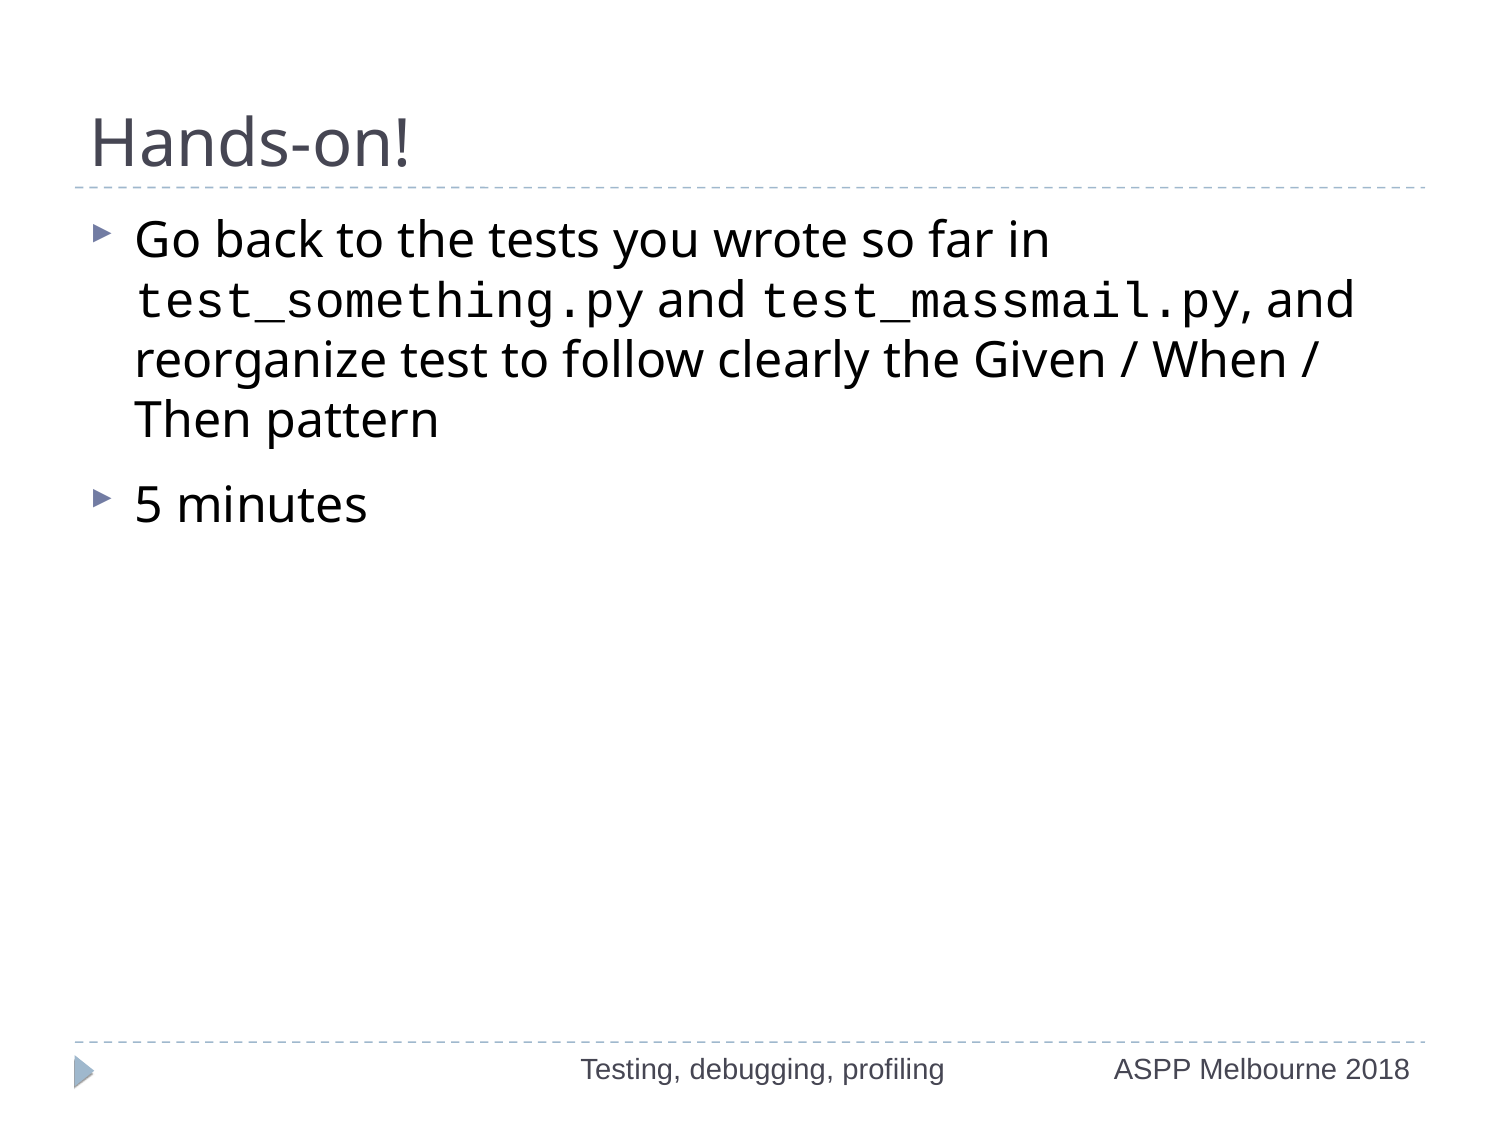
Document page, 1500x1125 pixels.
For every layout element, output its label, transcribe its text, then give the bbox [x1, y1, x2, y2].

list Go back to the tests you wrote so far in test_something.py and test_massmail.py, and reorganize test to follow clearly the Given / When / Then pattern 5 minutes [75, 200, 1425, 1010]
slide_number ASPP Melbourne 2018 [1051, 1042, 1426, 1103]
title Hands-on! [75, 24, 1425, 188]
footer Testing, debugging, profiling [475, 1042, 1051, 1103]
